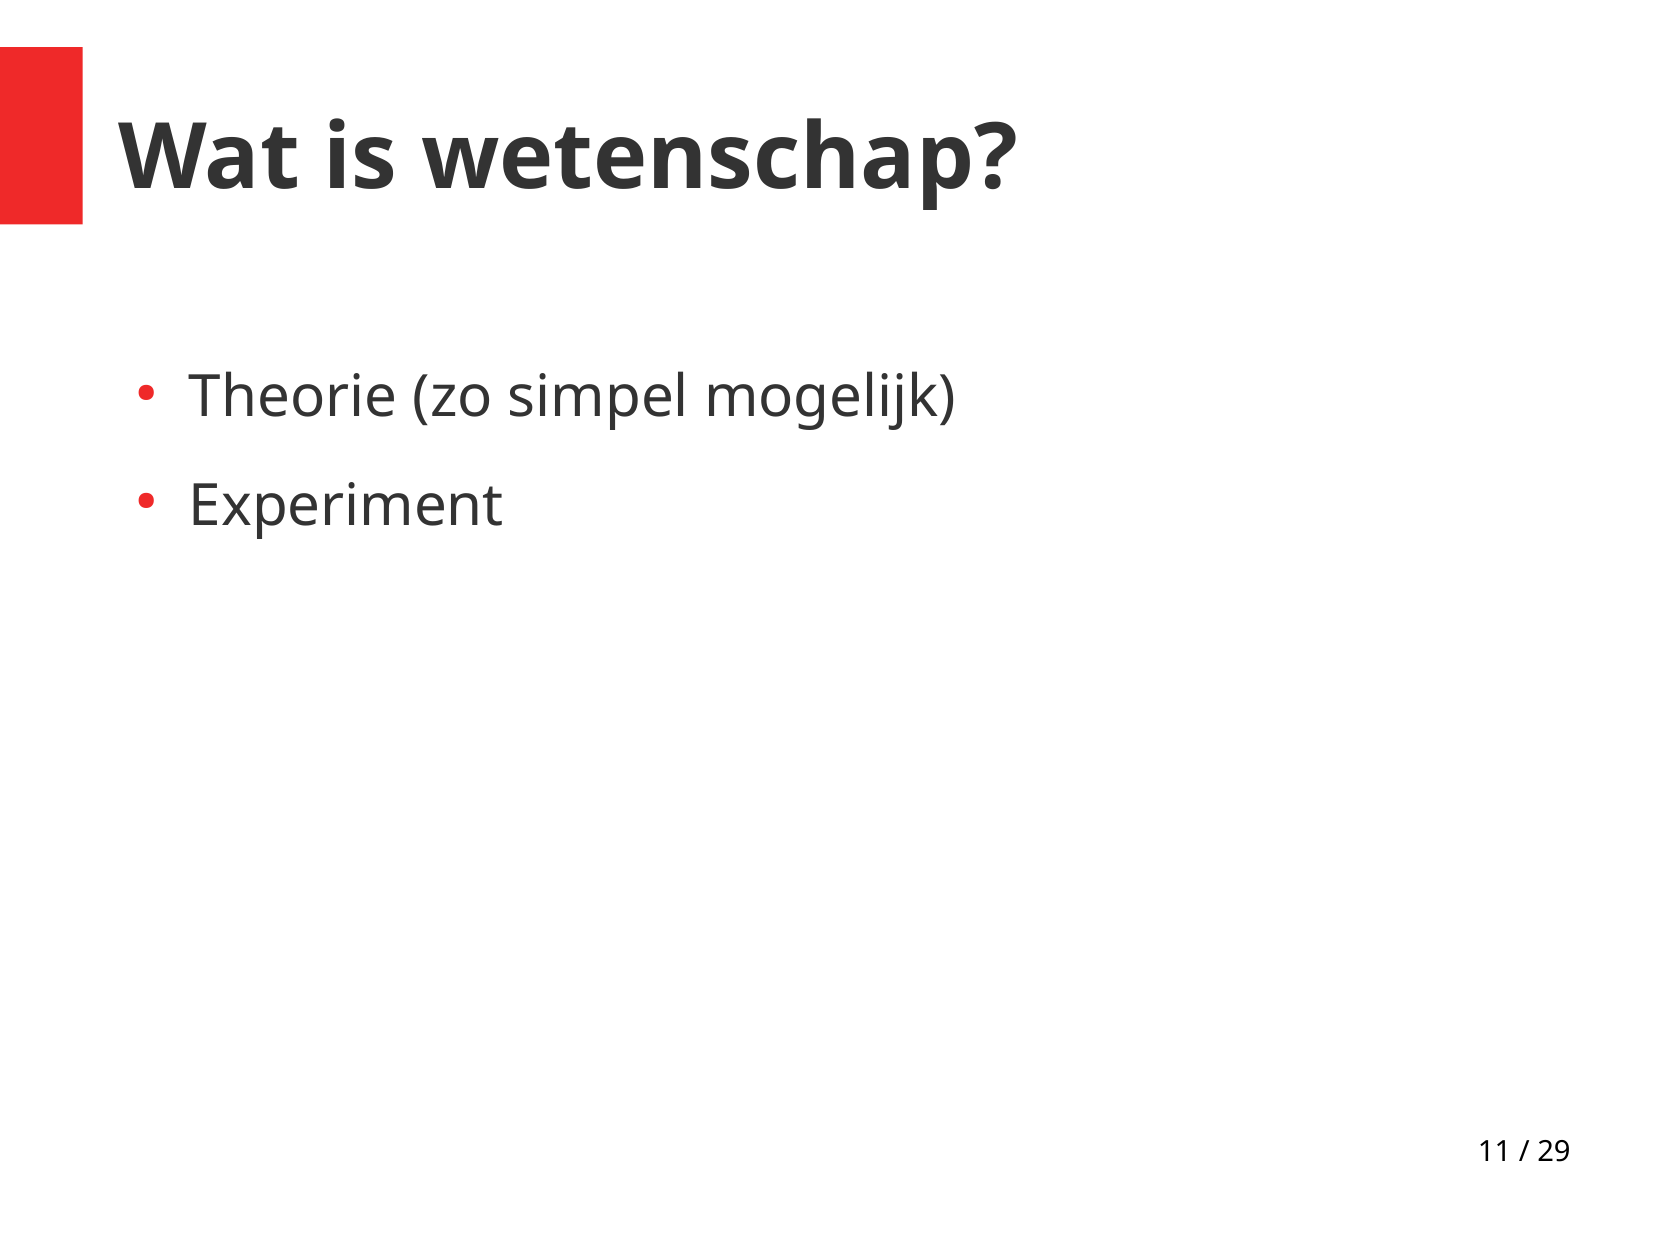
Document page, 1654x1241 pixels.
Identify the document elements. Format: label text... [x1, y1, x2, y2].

title Wat is wetenschap? [118, 49, 1571, 257]
list Theorie (zo simpel mogelijk) Experiment [118, 354, 1536, 1074]
